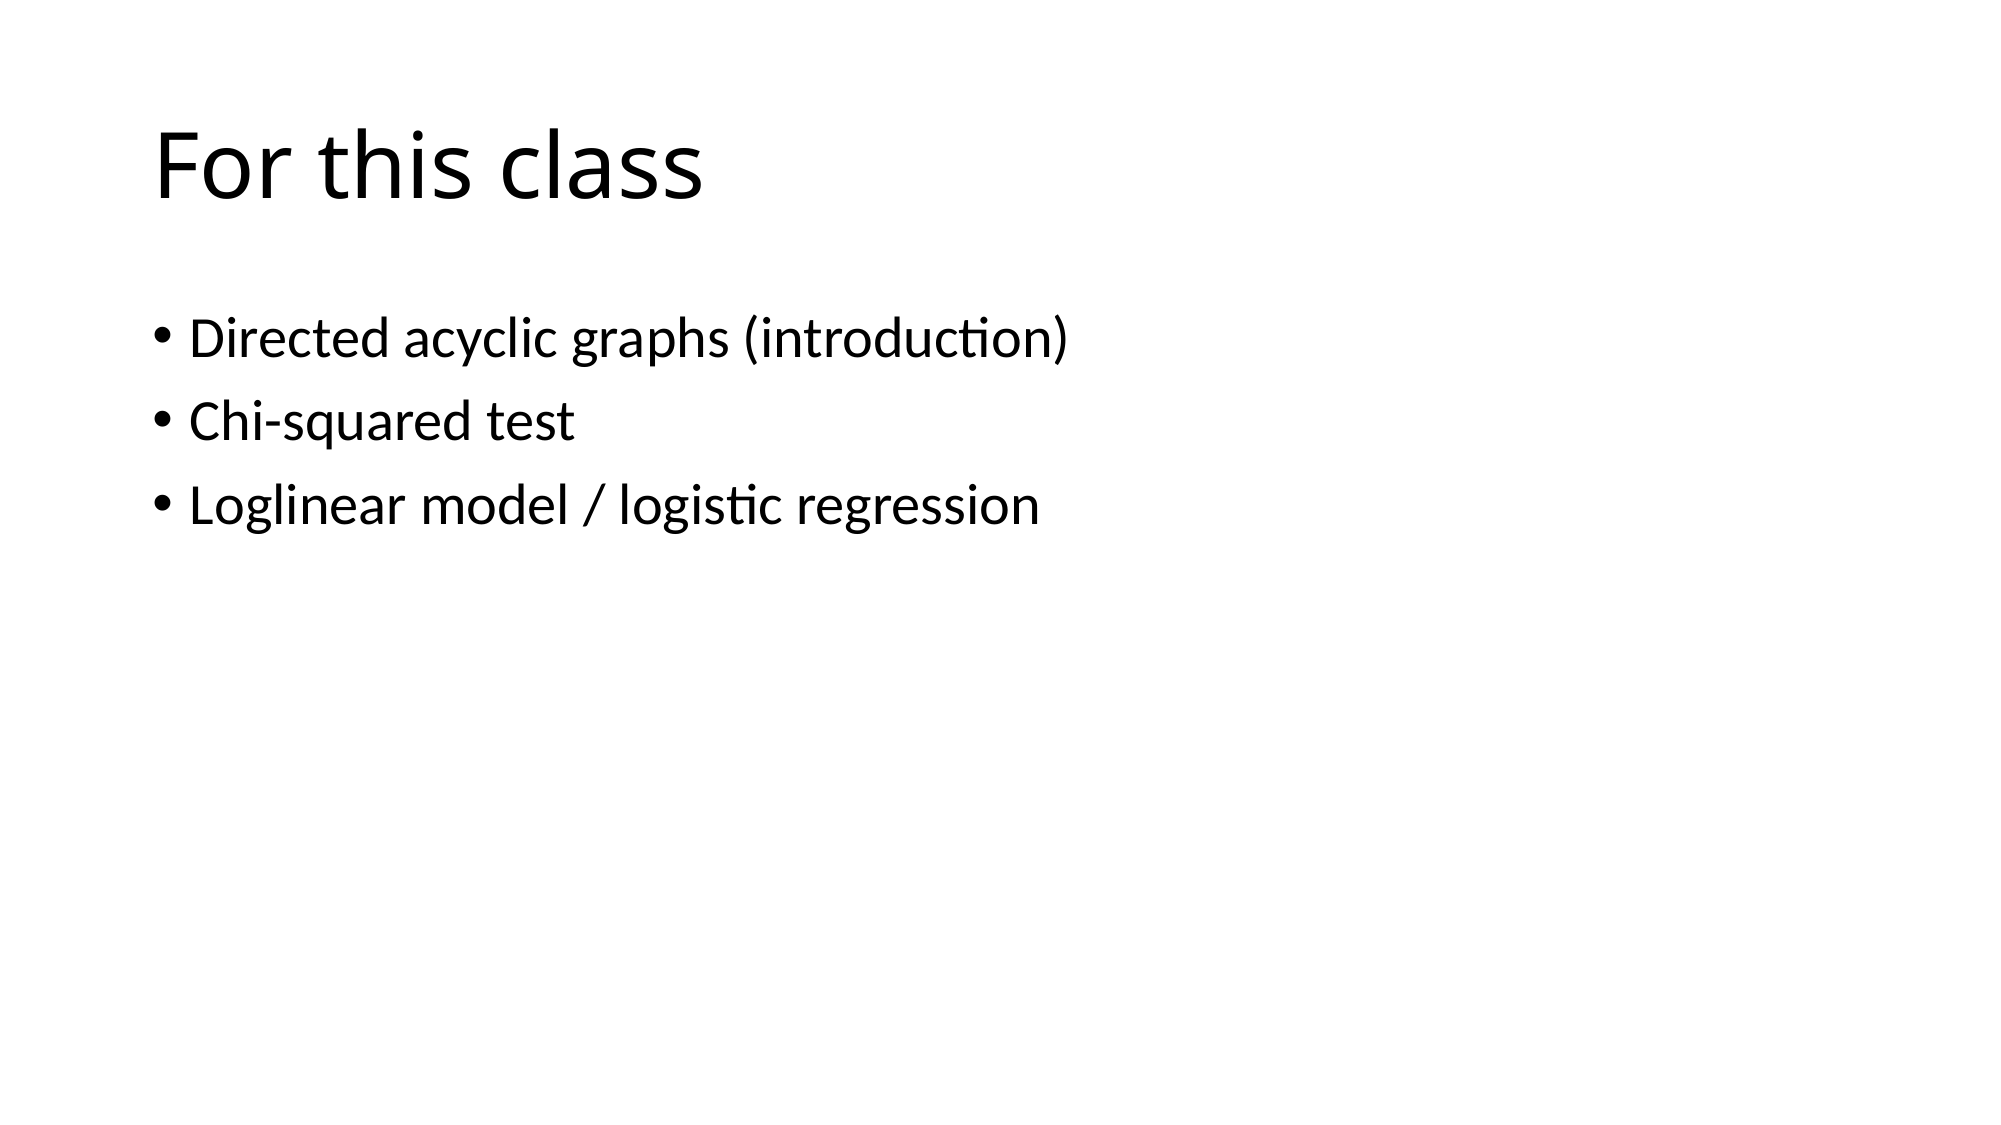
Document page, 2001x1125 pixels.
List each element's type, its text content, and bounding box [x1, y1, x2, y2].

title For this class [137, 59, 1863, 278]
list Directed acyclic graphs (introduction) Chi-squared test Loglinear model / logistic regression [137, 299, 1863, 1014]
